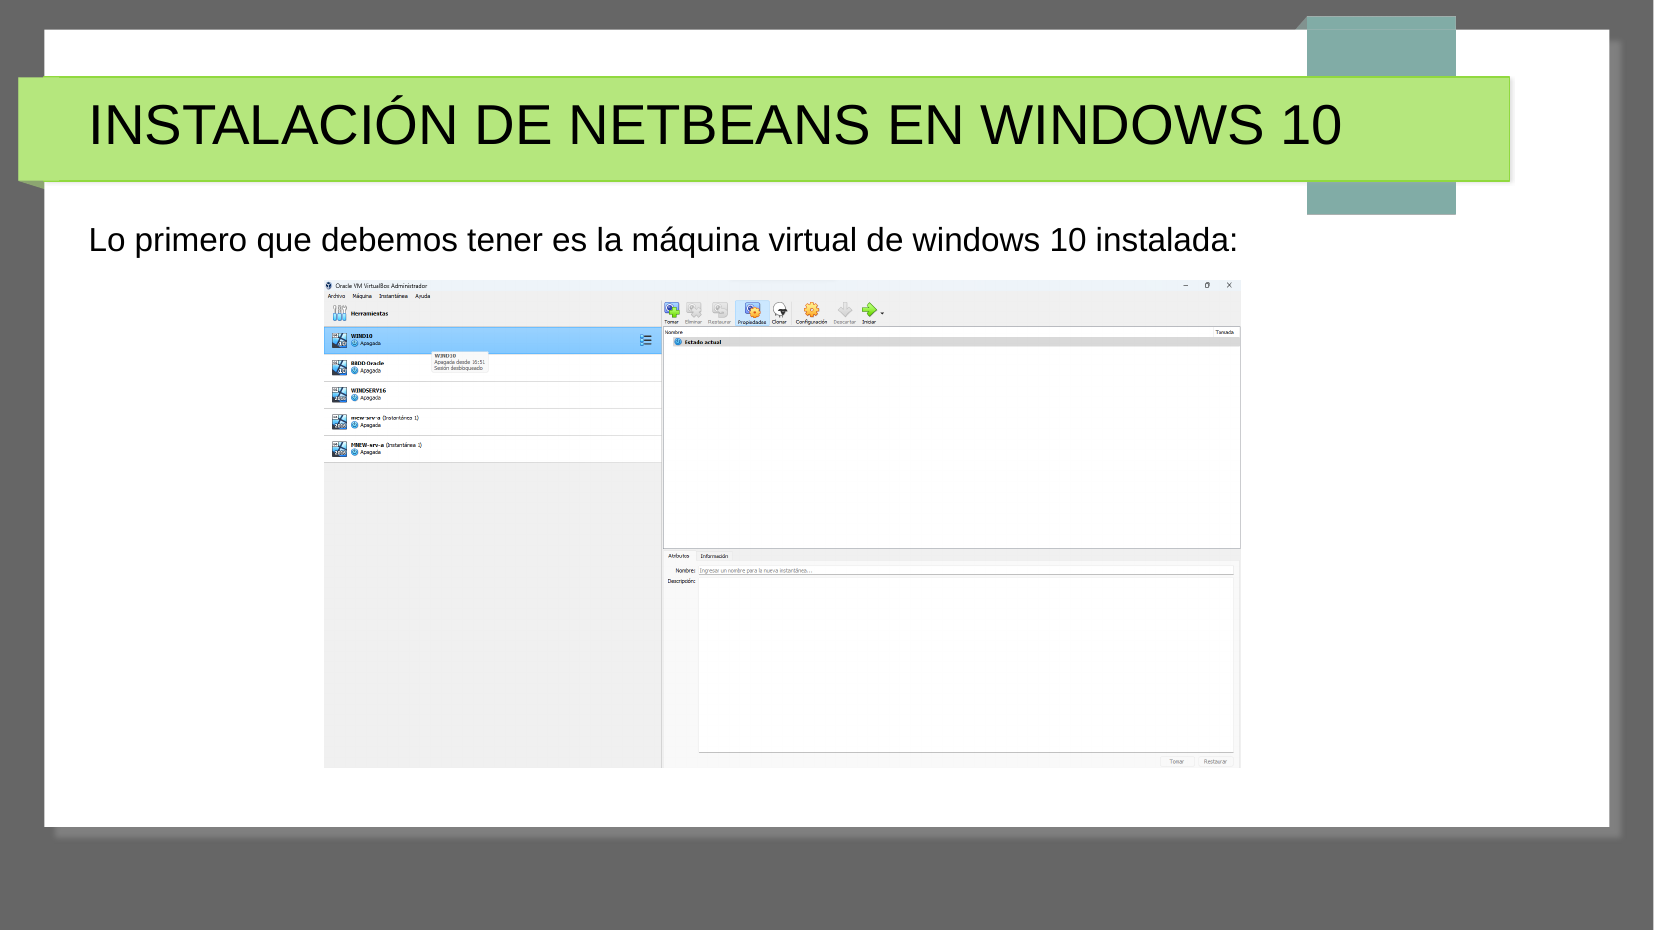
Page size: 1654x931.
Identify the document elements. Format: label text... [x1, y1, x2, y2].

picture [324, 280, 1241, 768]
subtitle Lo primero que debemos tener es la máquina virtual de windows 10 instalada: [88, 221, 1565, 813]
title INSTALACIÓN DE NETBEANS EN WINDOWS 10 [88, 73, 1506, 178]
